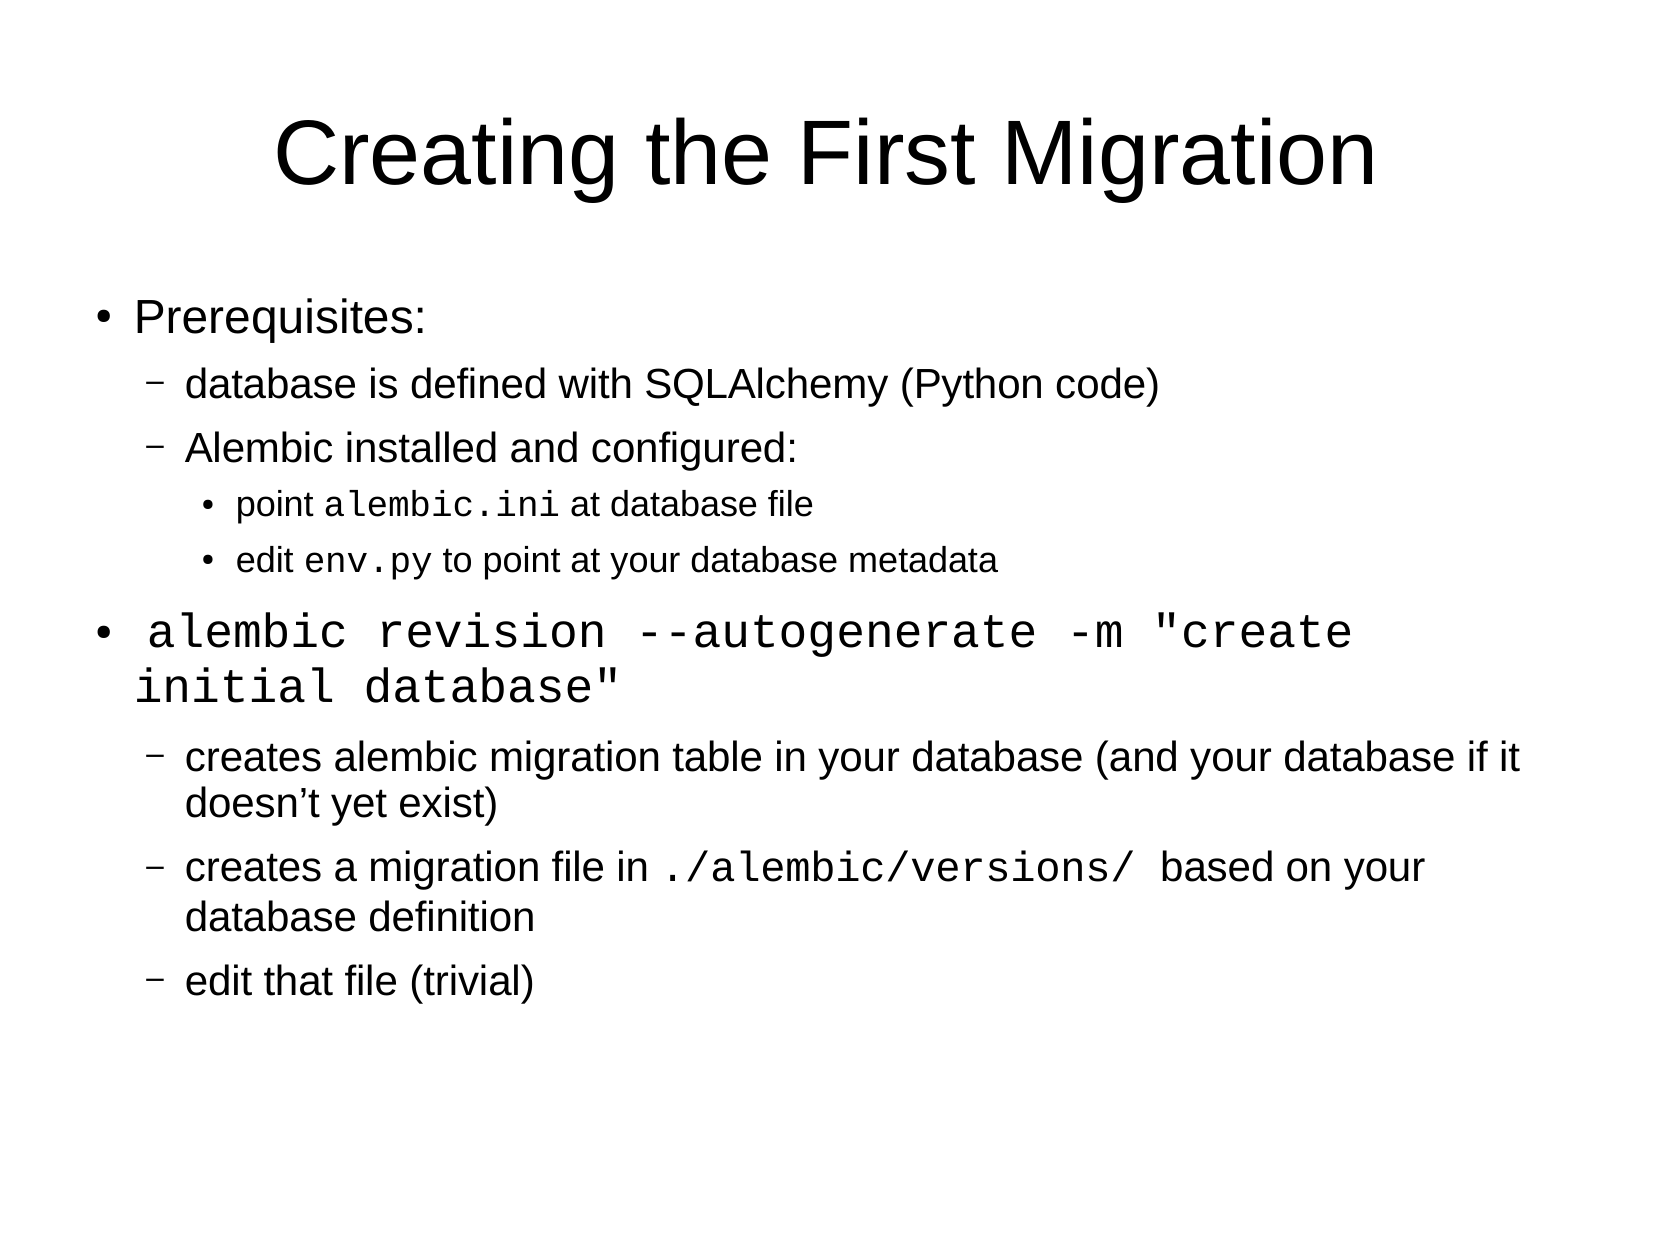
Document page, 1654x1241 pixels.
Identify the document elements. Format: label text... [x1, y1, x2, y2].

list Prerequisites: database is defined with SQLAlchemy (Python code) Alembic installed and configured: point alembic.ini at database file edit env.py to point at your database metadata alembic revision --autogenerate -m "create initial database" creates alembic migration table in your database (and your database if it doesn’t yet exist) creates a migration file in ./alembic/versions/ based on your database definition edit that file (trivial) [82, 290, 1571, 1010]
title Creating the First Migration [82, 49, 1571, 257]
